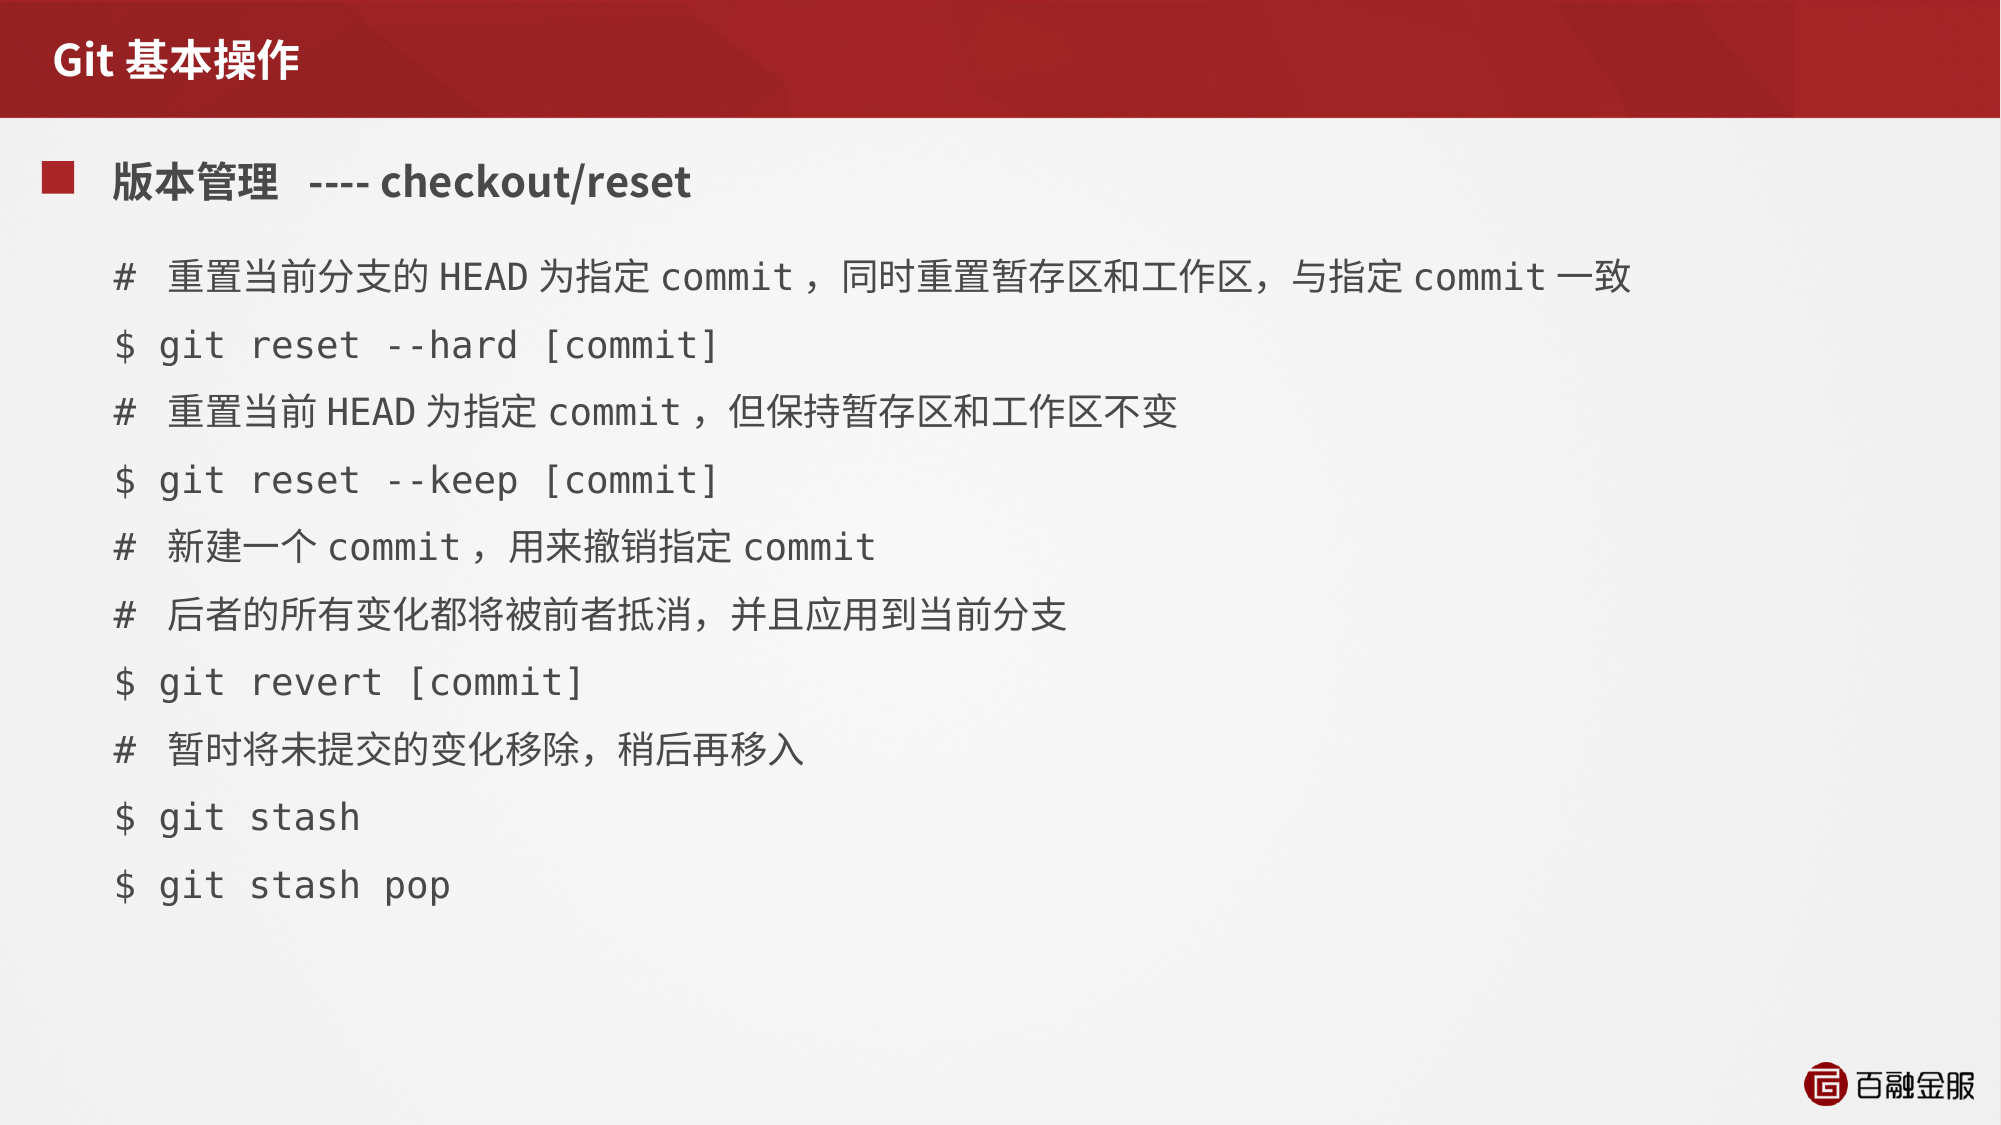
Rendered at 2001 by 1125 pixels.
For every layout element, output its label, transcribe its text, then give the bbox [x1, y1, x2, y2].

text_box Git基本操作 [37, 24, 1944, 94]
picture [0, 0, 2001, 1125]
text_box [41, 161, 75, 194]
text_box # 重置当前分支的HEAD为指定commit，同时重置暂存区和工作区，与指定commit一致 $ git reset --hard [commit] # 重置当前HEAD为指定commit，但保持暂存区和工作区不变 $ git reset --keep [commit] # 新建一个commit，用来撤销指定commit # 后者的所有变化都将被前者抵消，并且应用到当前分支 $ git revert [commit] # 暂时将未提交的变化移除，稍后再移入 $ git stash $ git stash pop [98, 222, 1939, 1087]
text_box 版本管理 ---- checkout/reset [97, 147, 1911, 216]
